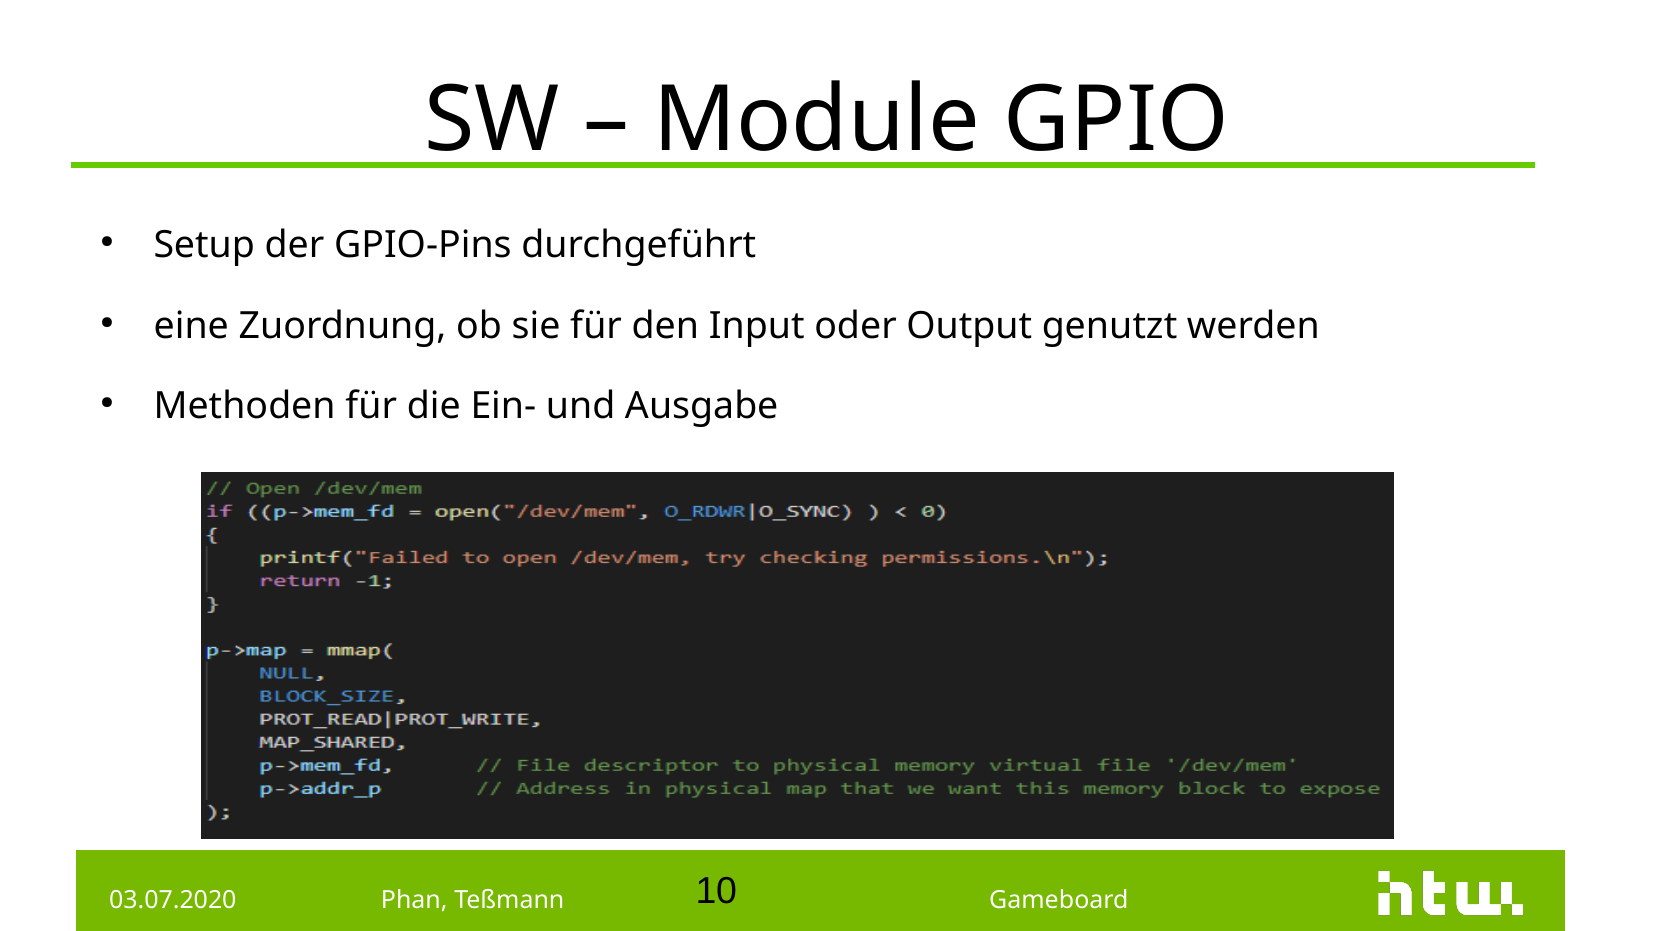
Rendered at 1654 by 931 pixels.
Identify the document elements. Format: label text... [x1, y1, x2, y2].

text_box <number> [680, 862, 899, 920]
title SW – Module GPIO [82, 37, 1571, 193]
picture [0, 0, 1654, 931]
list Setup der GPIO-Pins durchgeführt eine Zuordnung, ob sie für den Input oder Output genutzt werden Methoden für die Ein- und Ausgabe [82, 217, 1571, 475]
